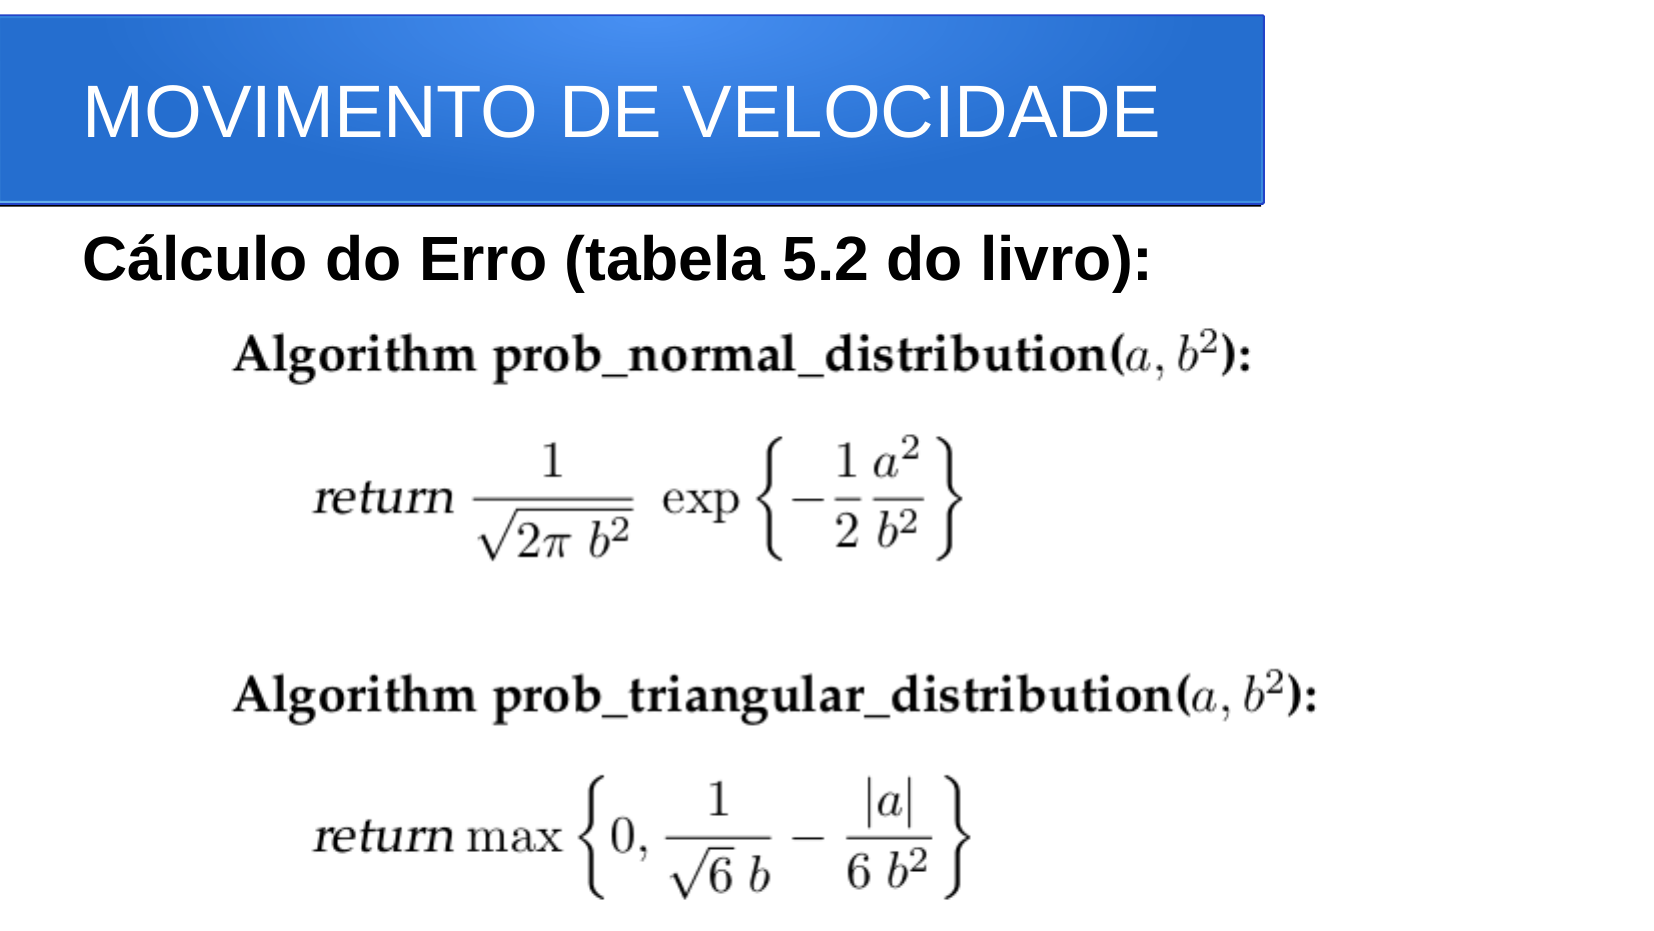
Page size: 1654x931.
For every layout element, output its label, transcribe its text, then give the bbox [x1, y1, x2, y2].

title MOVIMENTO DE VELOCIDADE [82, 35, 1235, 189]
list Cálculo do Erro (tabela 5.2 do livro): [82, 224, 1571, 851]
picture [224, 323, 1335, 910]
